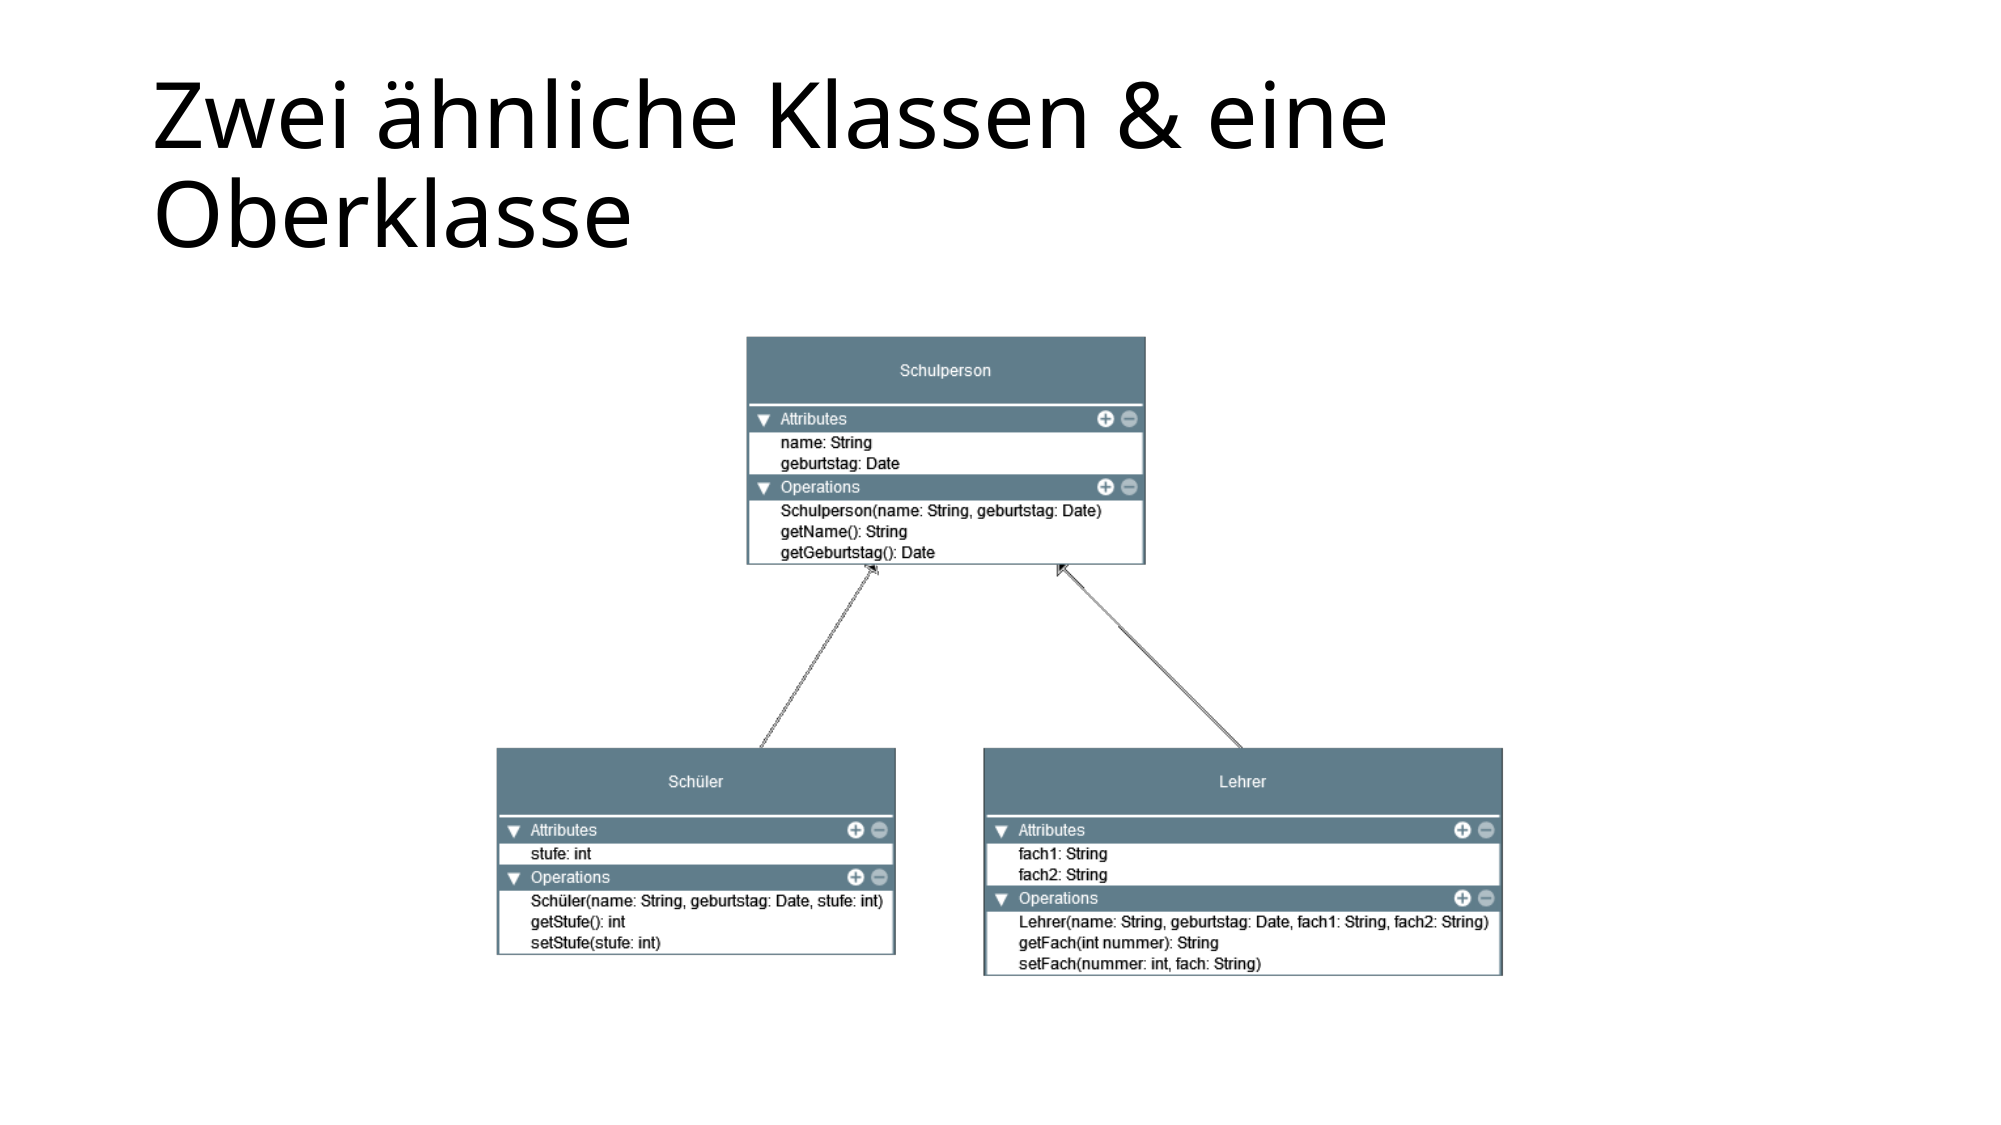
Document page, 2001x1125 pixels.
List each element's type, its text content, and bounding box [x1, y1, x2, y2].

title Zwei ähnliche Klassen & eine Oberklasse [137, 59, 1863, 278]
picture [459, 299, 1541, 1014]
